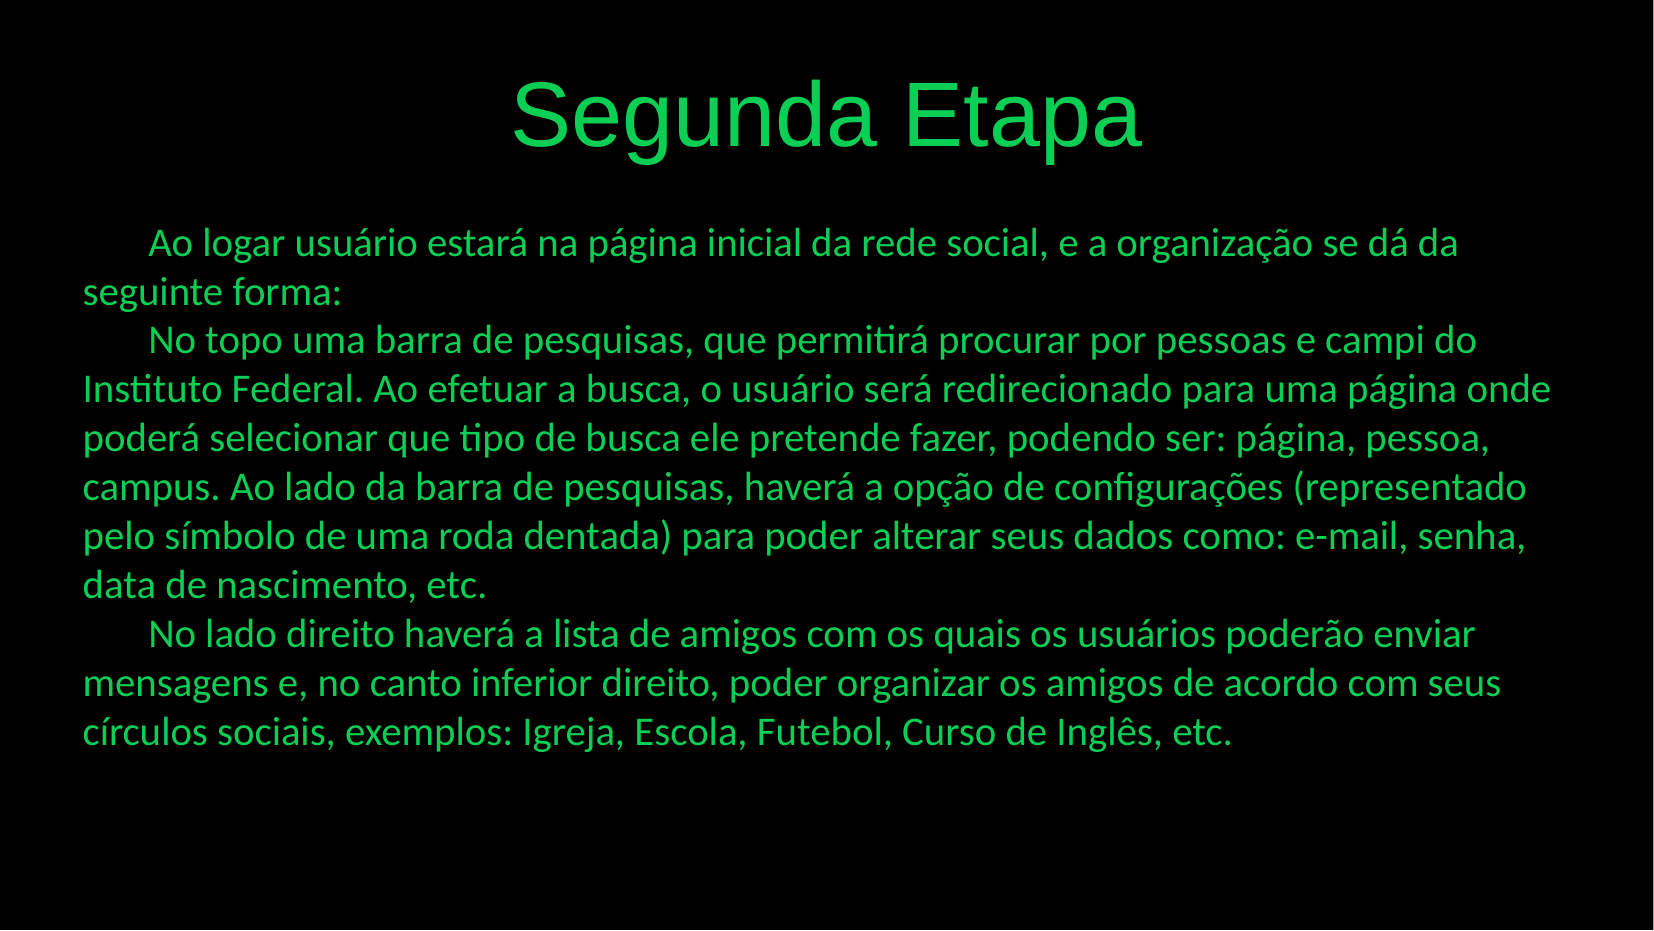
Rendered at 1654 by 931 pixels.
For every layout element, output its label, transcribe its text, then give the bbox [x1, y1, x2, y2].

list Ao logar usuário estará na página inicial da rede social, e a organização se dá da seguinte forma: No topo uma barra de pesquisas, que permitirá procurar por pessoas e campi do Instituto Federal. Ao efetuar a busca, o usuário será redirecionado para uma página onde poderá selecionar que tipo de busca ele pretende fazer, podendo ser: página, pessoa, campus. Ao lado da barra de pesquisas, haverá a opção de configurações (representado pelo símbolo de uma roda dentada) para poder alterar seus dados como: e-mail, senha, data de nascimento, etc. No lado direito haverá a lista de amigos com os quais os usuários poderão enviar mensagens e, no canto inferior direito, poder organizar os amigos de acordo com seus círculos sociais, exemplos: Igreja, Escola, Futebol, Curso de Inglês, etc. [82, 217, 1571, 758]
title Segunda Etapa [82, 37, 1571, 193]
